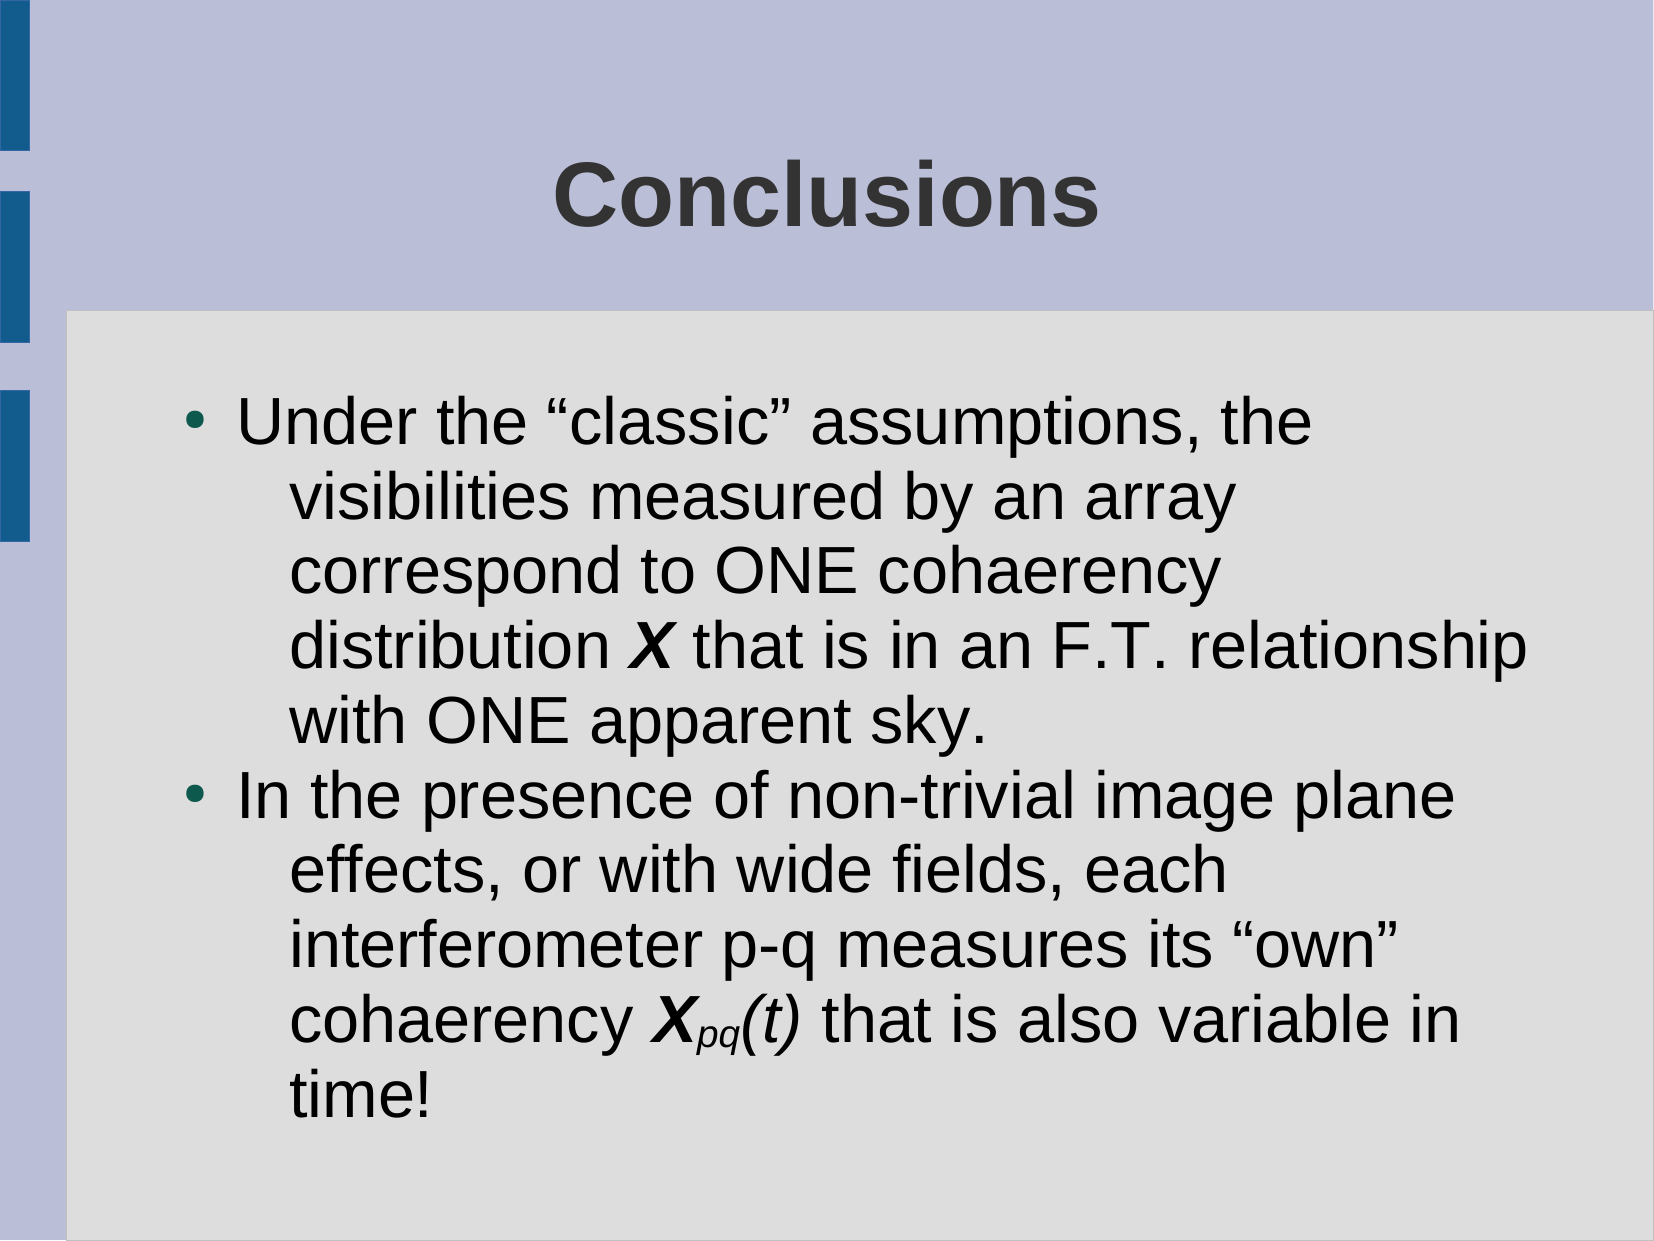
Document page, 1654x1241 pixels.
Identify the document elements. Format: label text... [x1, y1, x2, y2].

title Conclusions [121, 91, 1534, 299]
list Under the “classic” assumptions, the visibilities measured by an array correspond to ONE cohaerency distribution X that is in an F.T. relationship with ONE apparent sky. In the presence of non-trivial image plane effects, or with wide fields, each interferometer p-q measures its “own” cohaerency Xpq(t) that is also variable in time! [147, 383, 1560, 1004]
